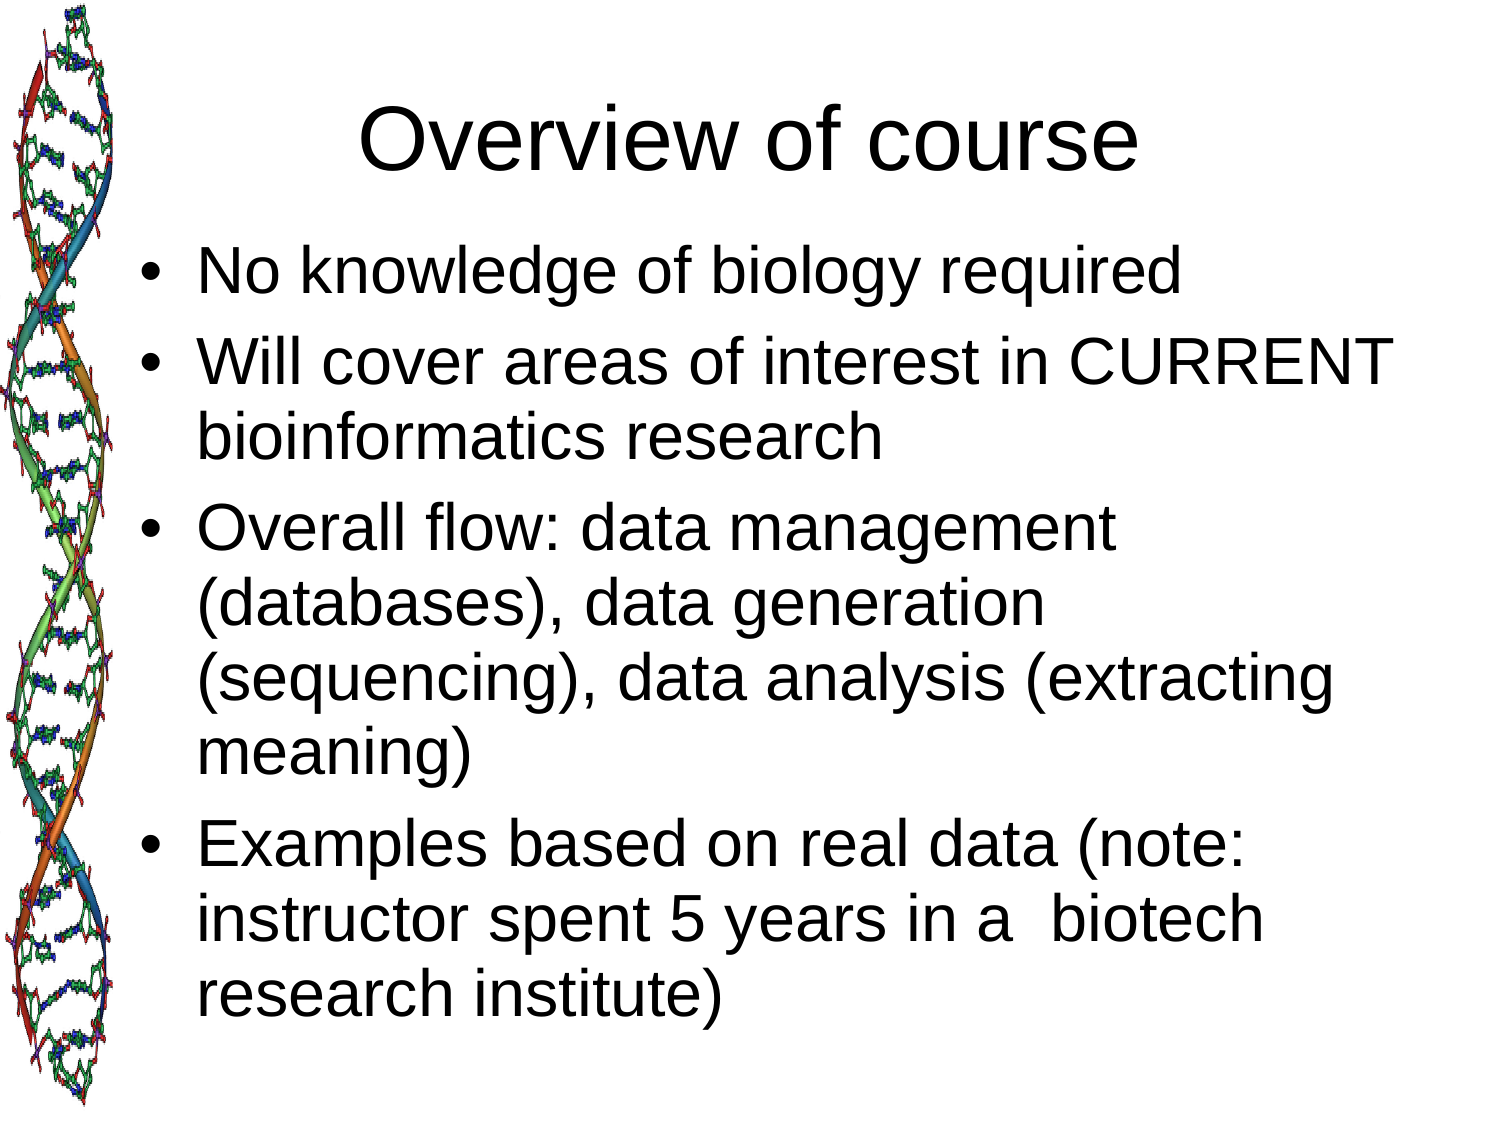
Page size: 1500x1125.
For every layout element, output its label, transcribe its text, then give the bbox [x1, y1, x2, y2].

picture [0, 0, 113, 1125]
title Overview of course [75, 45, 1426, 233]
list No knowledge of biology required Will cover areas of interest in CURRENT bioinformatics research Overall flow: data management (databases), data generation (sequencing), data analysis (extracting meaning) Examples based on real data (note: instructor spent 5 years in a biotech research institute) [124, 224, 1425, 1039]
